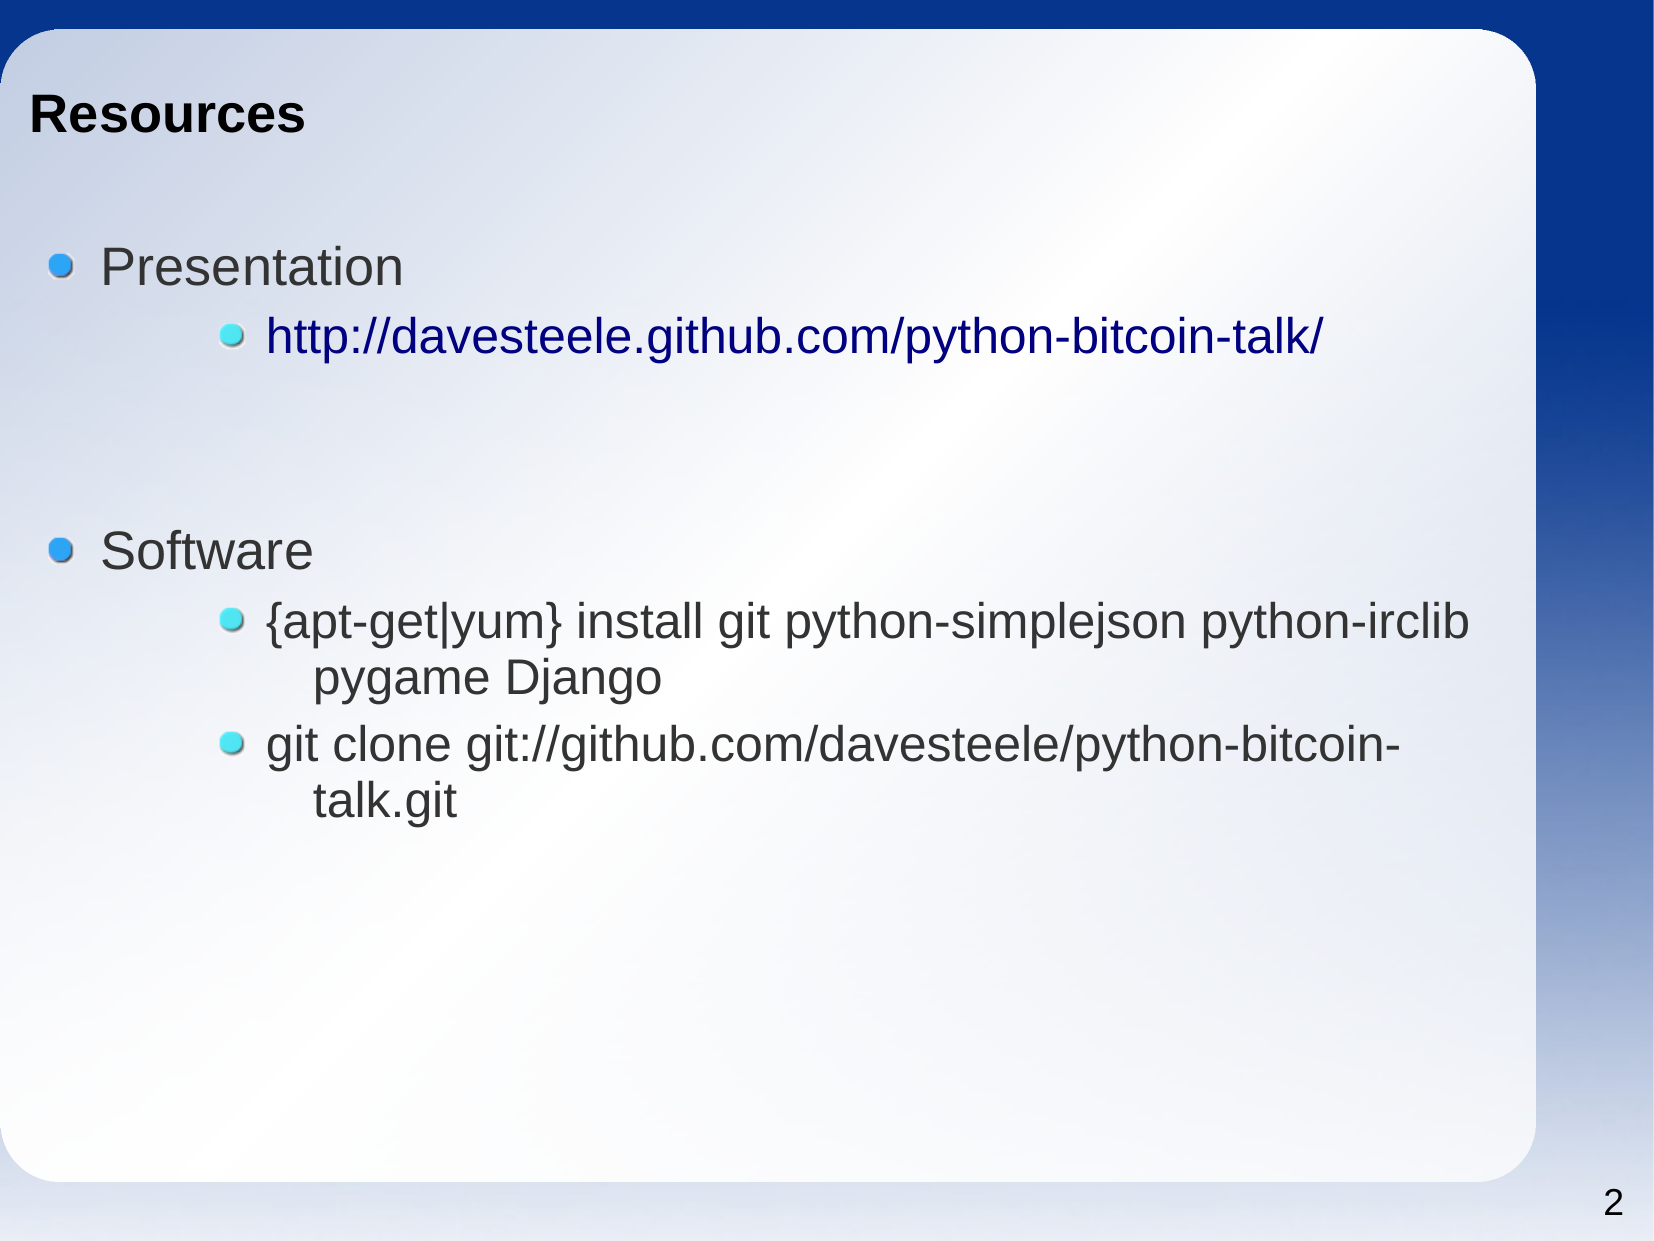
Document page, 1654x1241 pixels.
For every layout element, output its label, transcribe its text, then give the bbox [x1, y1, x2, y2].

title Resources [29, 49, 1506, 178]
list Presentation http://davesteele.github.com/python-bitcoin-talk/ Software {apt-get|yum} install git python-simplejson python-irclib pygame Django git clone git://github.com/davesteele/python-bitcoin-talk.git [29, 236, 1506, 1152]
picture [0, 0, 1654, 1241]
